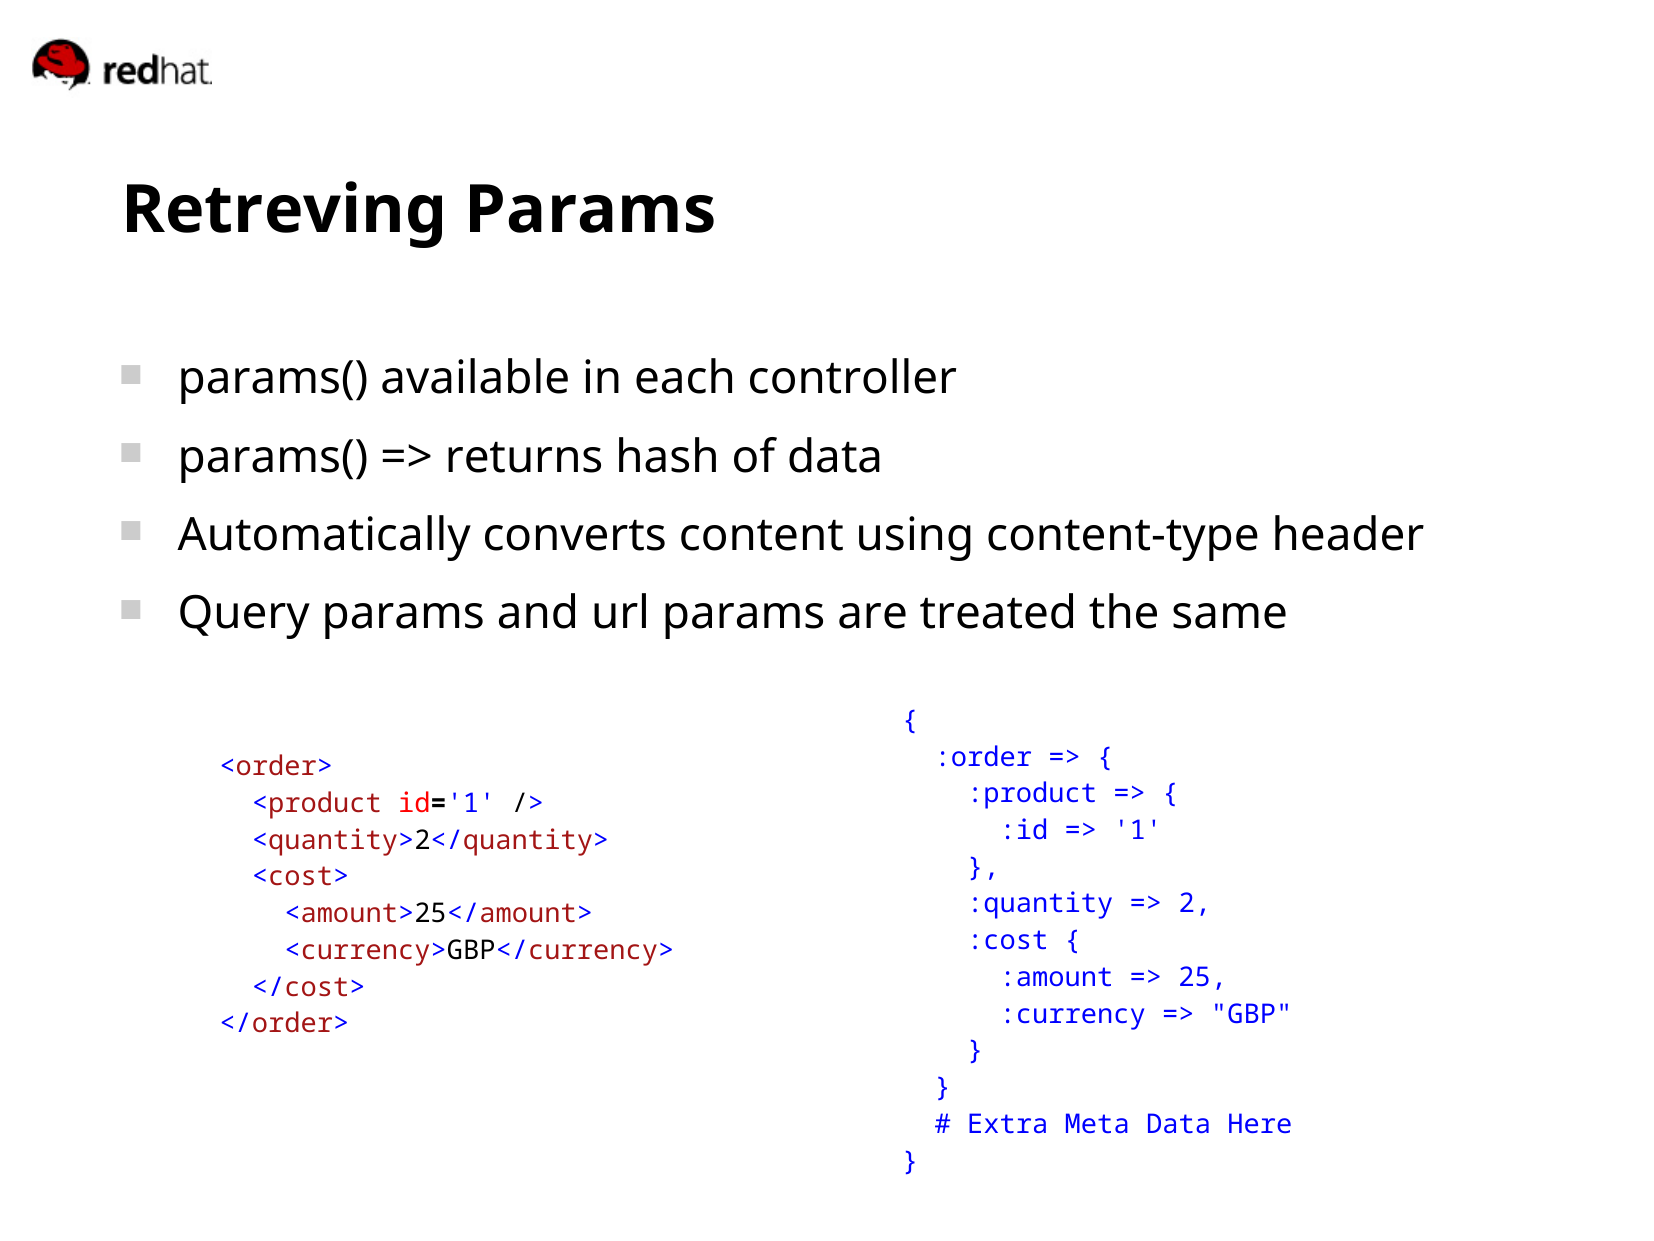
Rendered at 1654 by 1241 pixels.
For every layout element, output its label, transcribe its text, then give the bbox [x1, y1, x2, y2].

text_box <order> <product id='1' /> <quantity>2</quantity> <cost> <amount>25</amount> <currency>GBP</currency> </cost> </order> [219, 746, 675, 997]
list params() available in each controller params() => returns hash of data Automatically converts content using content-type header Query params and url params are treated the same [121, 344, 1534, 1127]
title Retreving Params [121, 102, 1534, 310]
picture [31, 37, 212, 98]
text_box { :order => { :product => { :id => '1' }, :quantity => 2, :cost { :amount => 25, :currency => "GBP" } } # Extra Meta Data Here } [902, 700, 1378, 1128]
